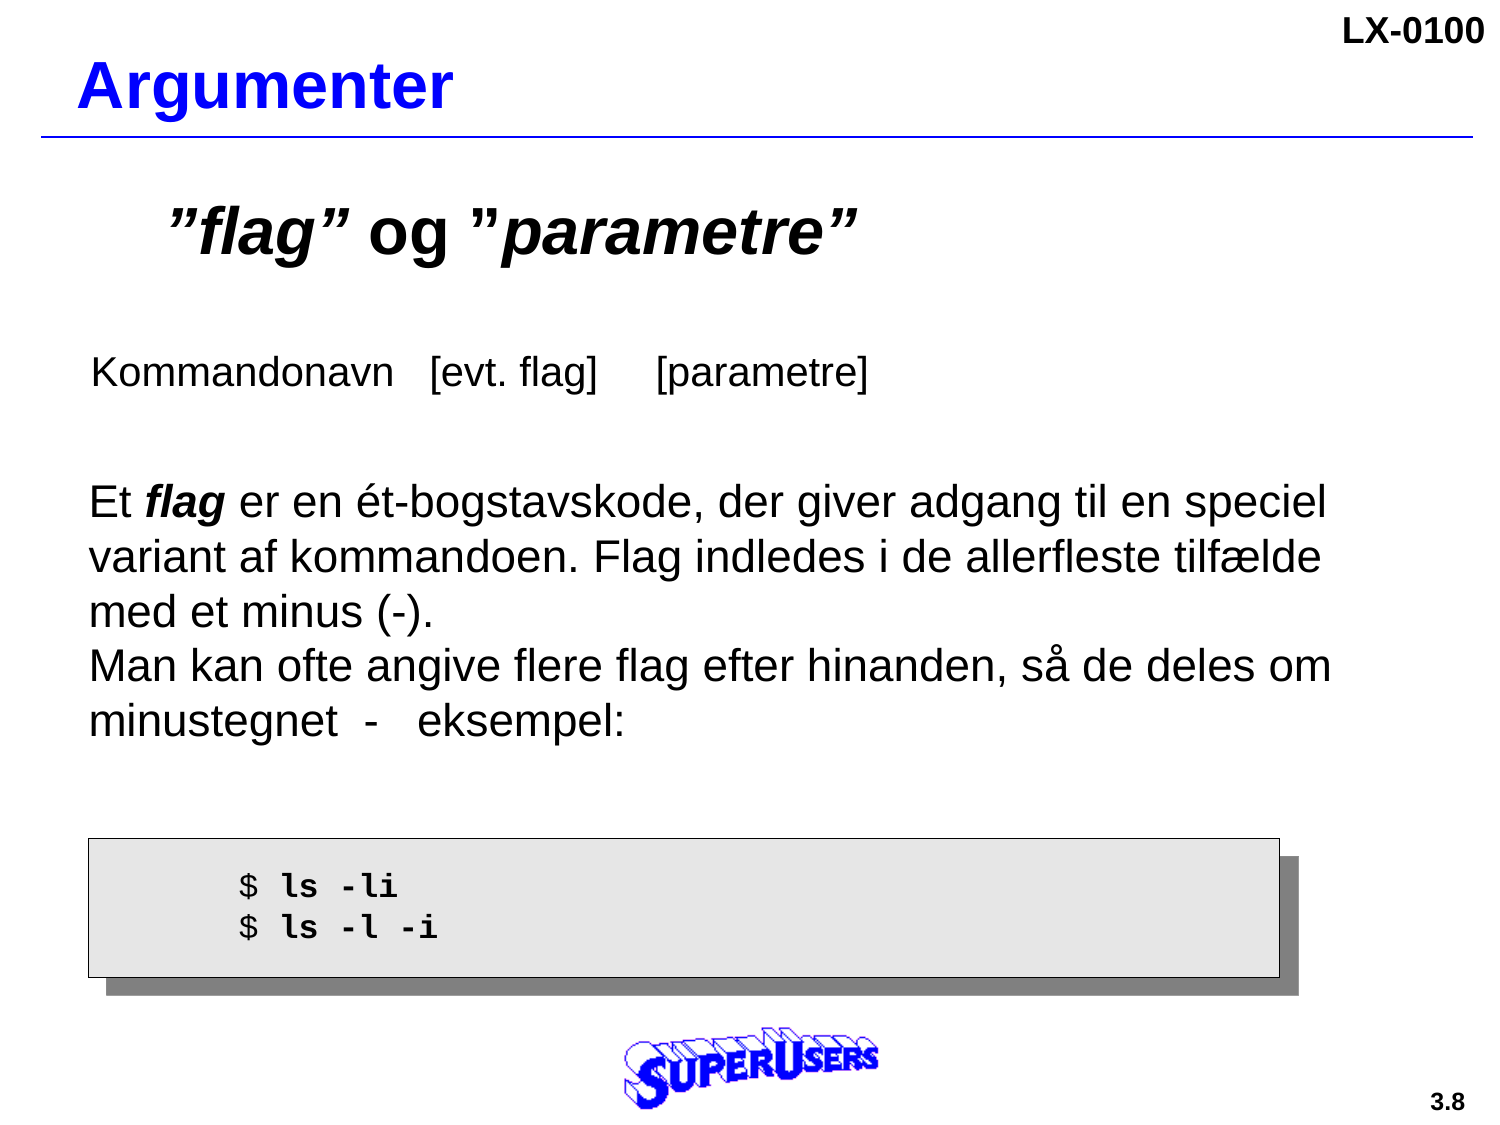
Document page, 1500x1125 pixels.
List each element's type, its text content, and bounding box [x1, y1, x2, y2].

title Argumenter [76, 39, 1424, 126]
text_box $ ls -li $ ls -l -i [88, 838, 1280, 978]
text_box Et flag er en ét-bogstavskode, der giver adgang til en speciel variant af kommandoen. Flag indledes i de allerfleste tilfælde med et minus (-). Man kan ofte angive flere flag efter hinanden, så de deles om minustegnet - eksempel: [88, 472, 1388, 876]
list ”flag” og ”parametre” Kommandonavn [evt. flag] [parametre] [76, 189, 1406, 497]
picture [620, 1023, 880, 1111]
